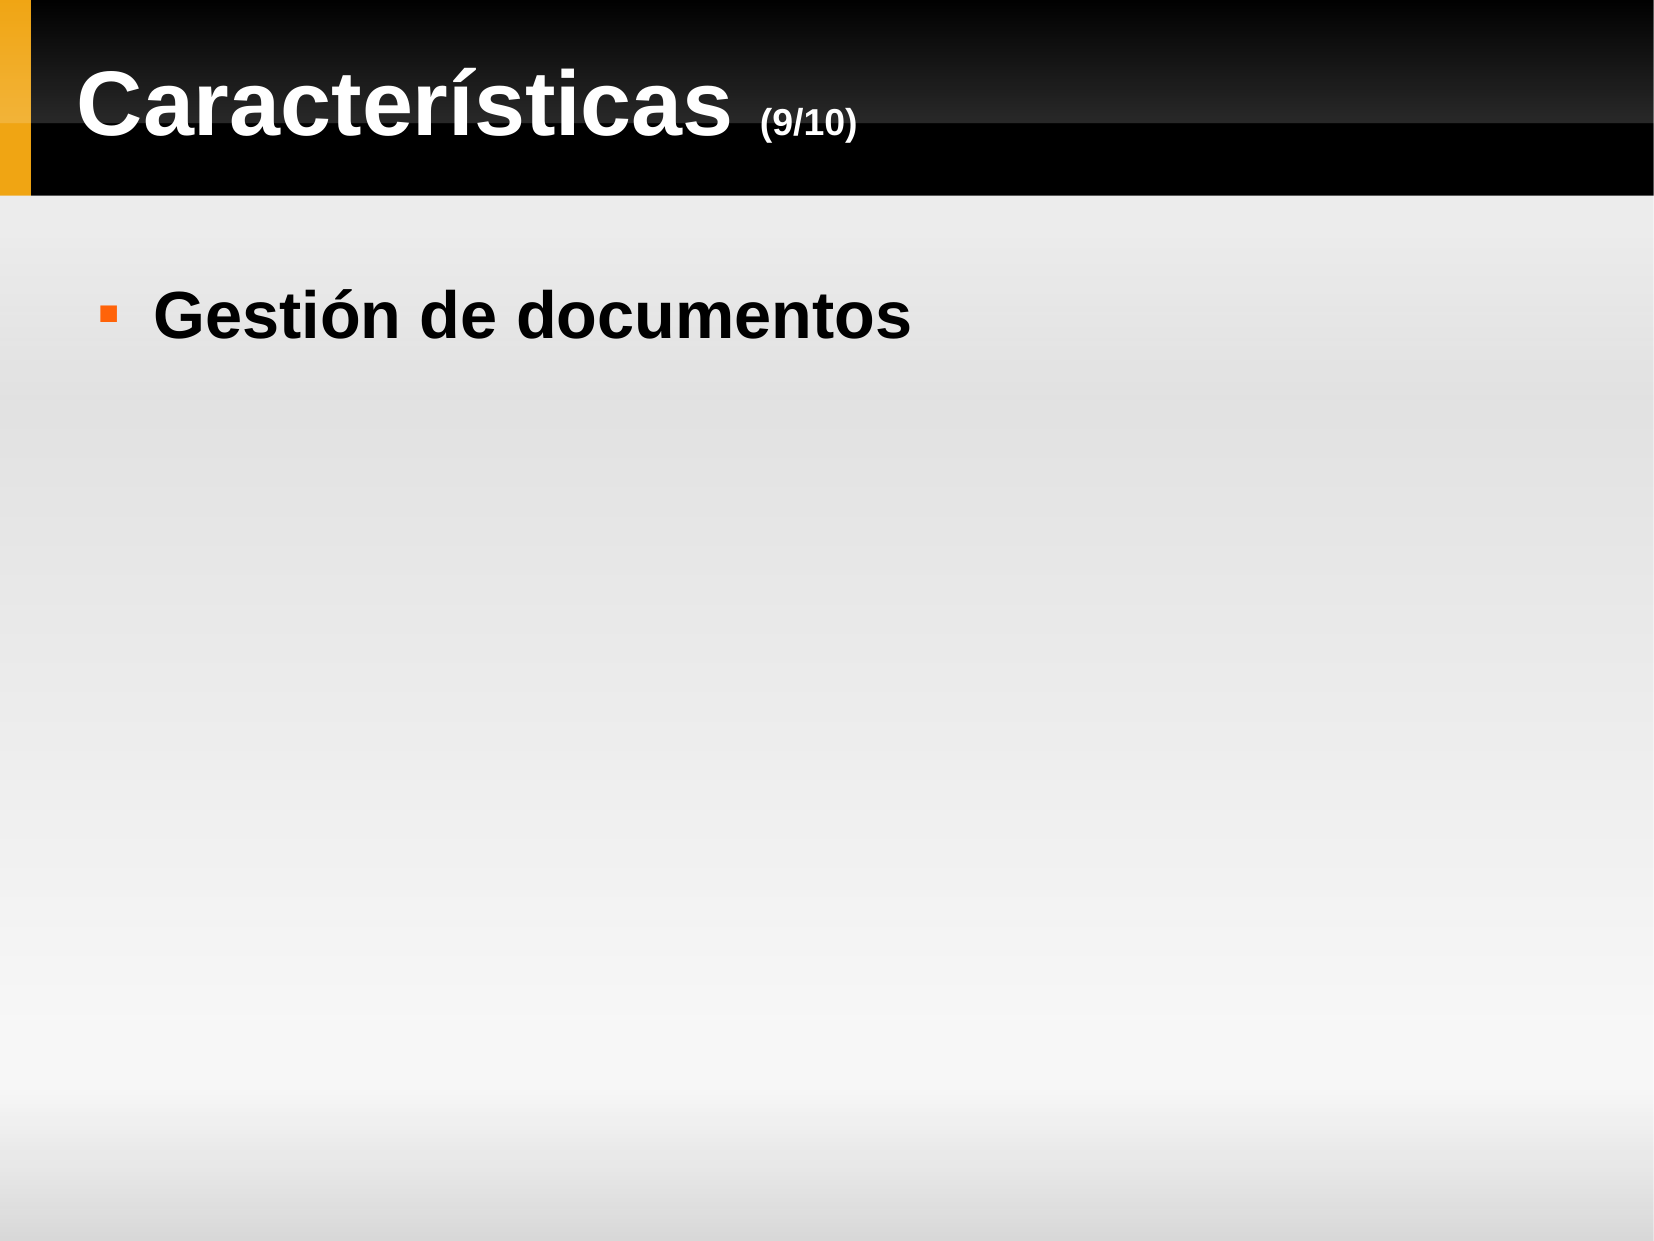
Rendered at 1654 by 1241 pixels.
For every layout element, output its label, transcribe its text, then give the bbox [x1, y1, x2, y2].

list Gestión de documentos [82, 278, 1571, 1097]
title Características (9/10) [76, 0, 1565, 208]
picture [0, 0, 1654, 1241]
